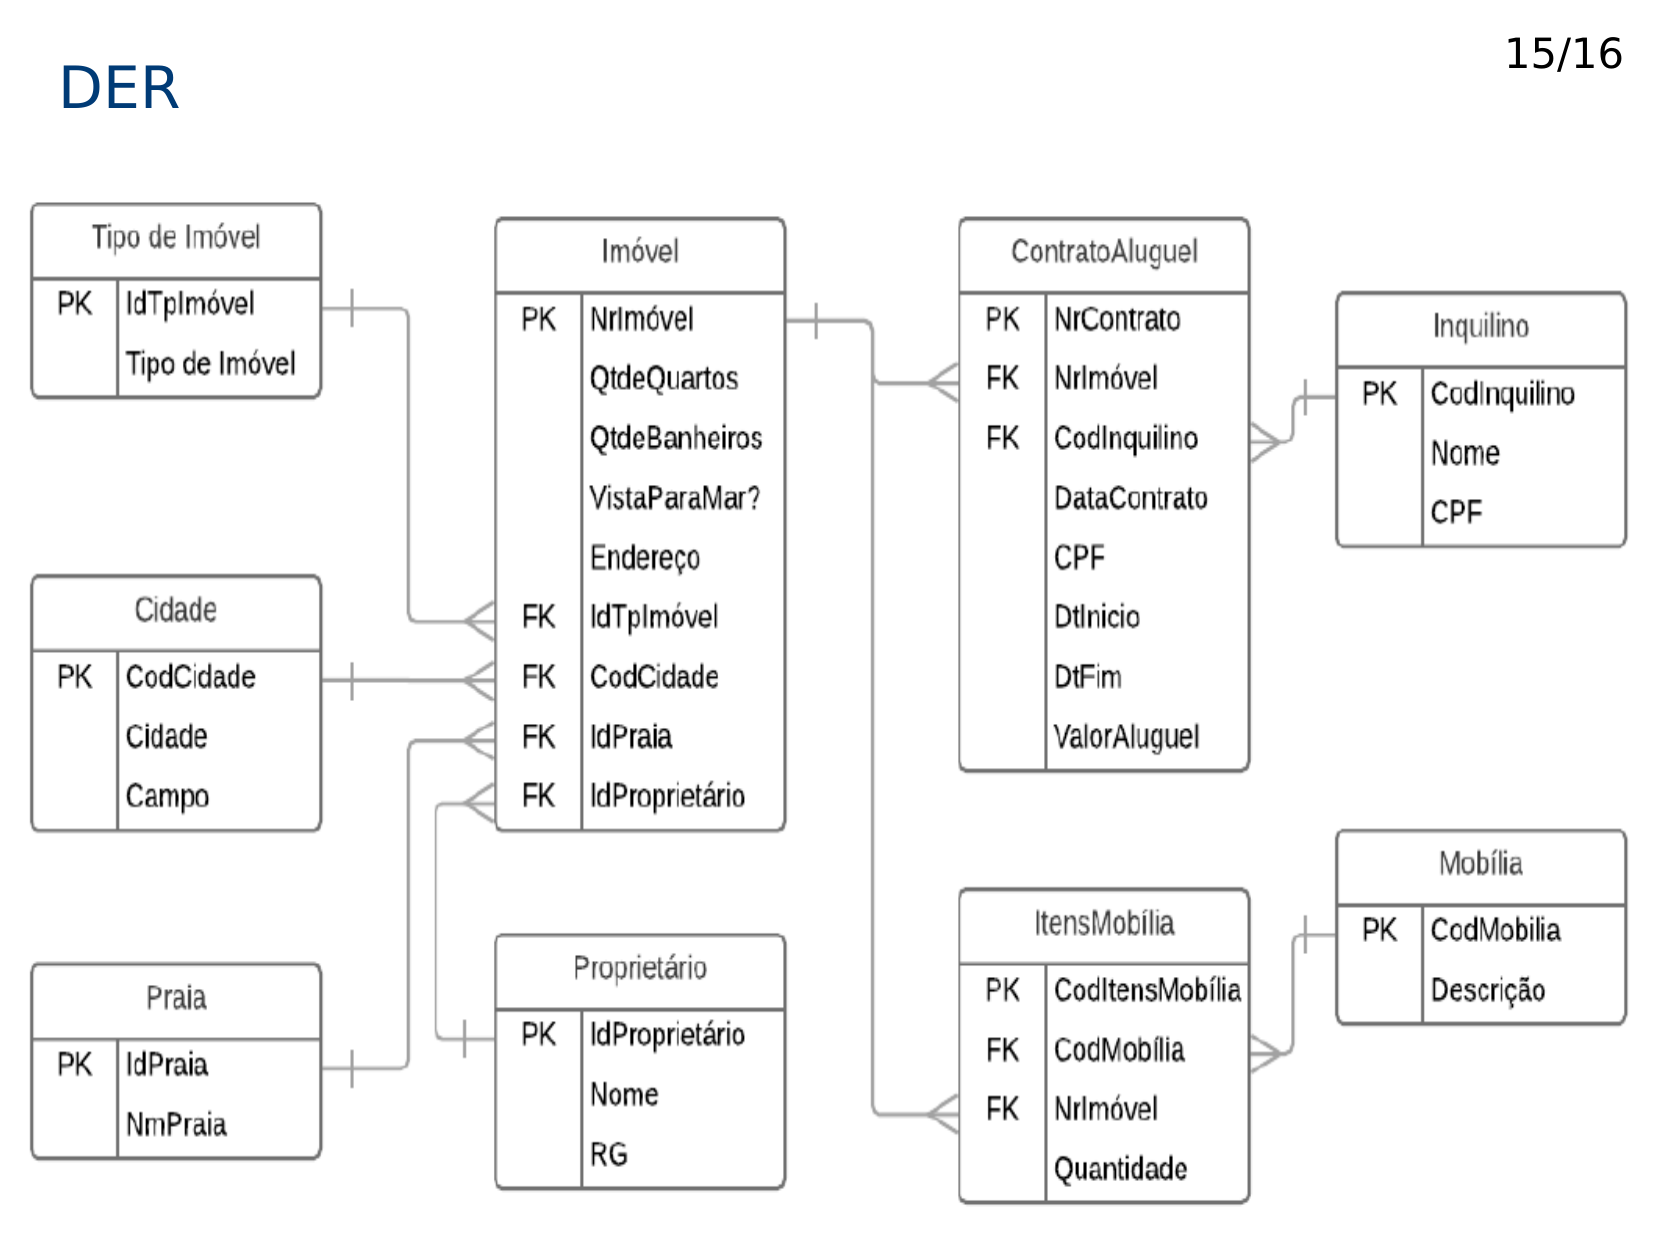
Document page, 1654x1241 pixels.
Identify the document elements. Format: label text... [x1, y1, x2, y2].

picture [21, 197, 1637, 1211]
title DER [59, 29, 1506, 148]
